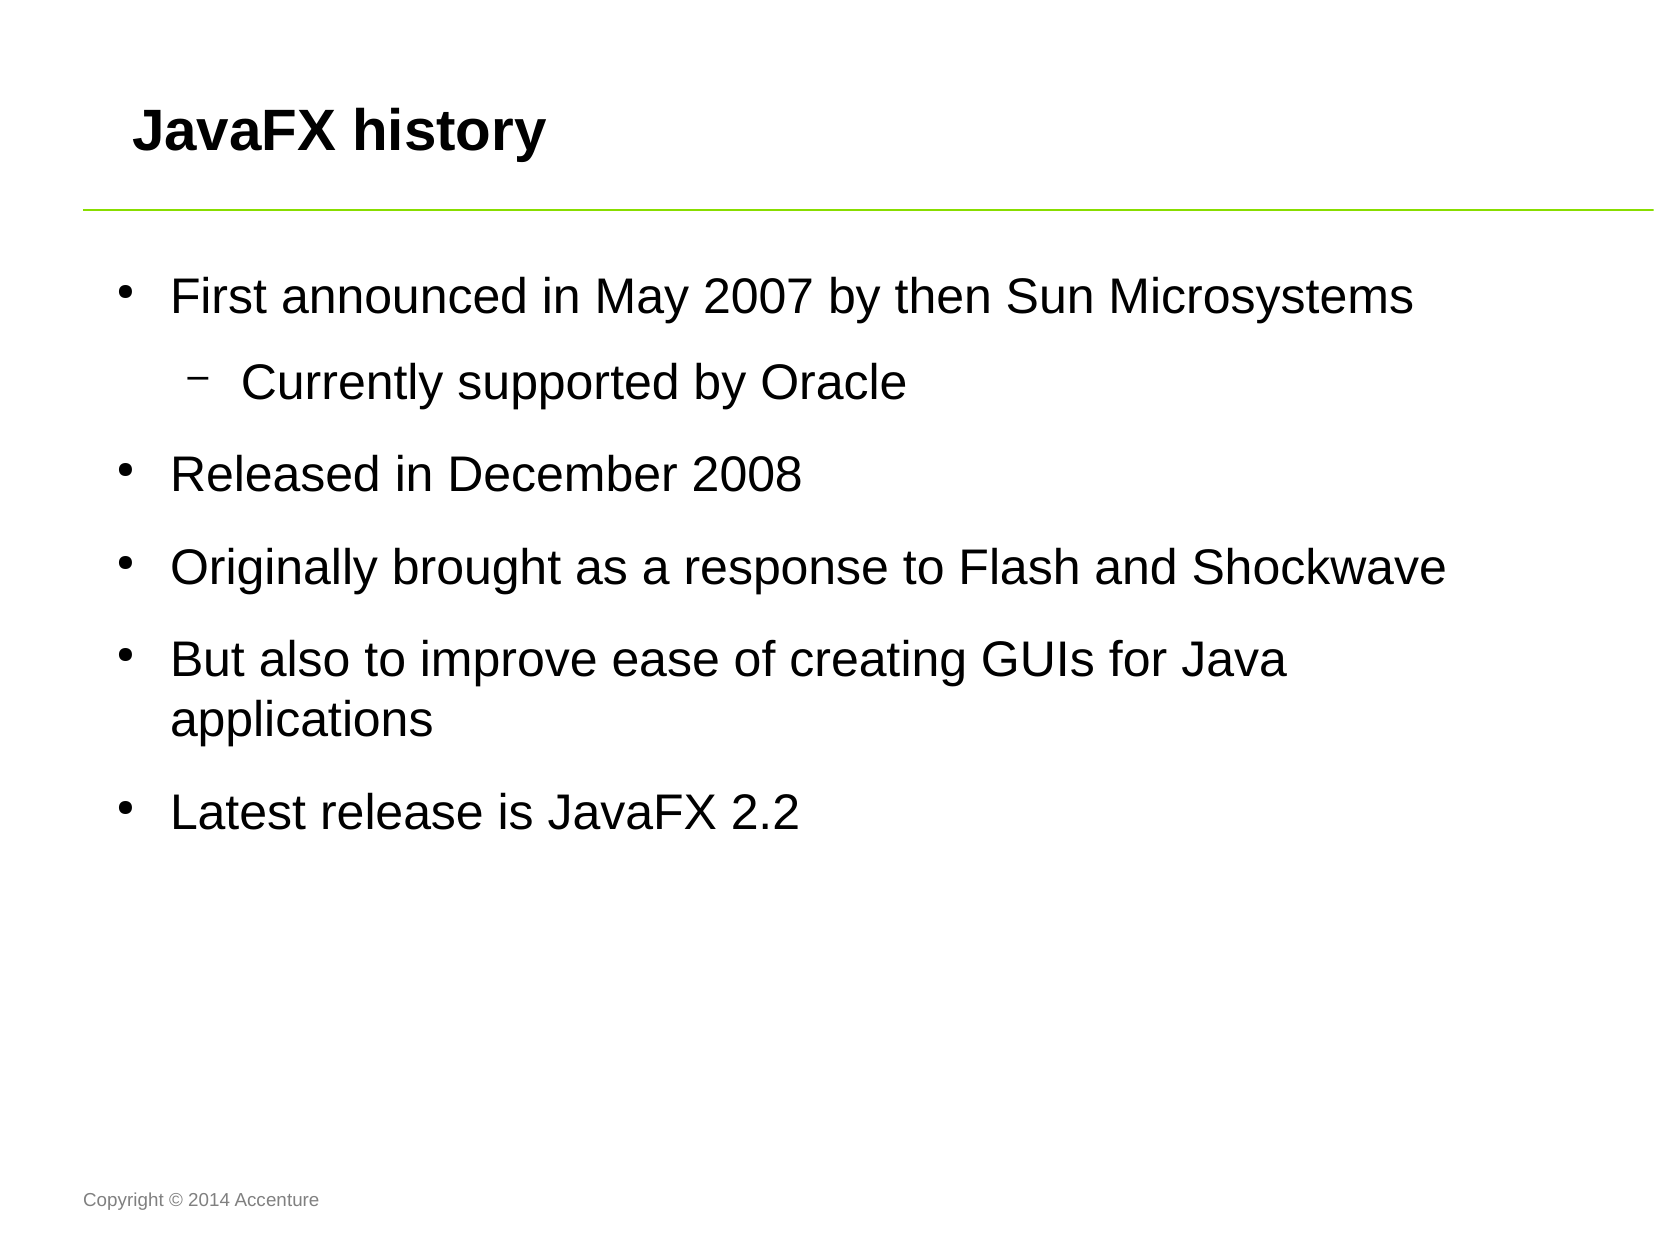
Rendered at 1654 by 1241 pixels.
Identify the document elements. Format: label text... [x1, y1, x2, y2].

list First announced in May 2007 by then Sun Microsystems Currently supported by Oracle Released in December 2008 Originally brought as a response to Flash and Shockwave But also to improve ease of creating GUIs for Java applications Latest release is JavaFX 2.2 [84, 255, 1573, 1166]
title JavaFX history [81, 56, 1654, 199]
